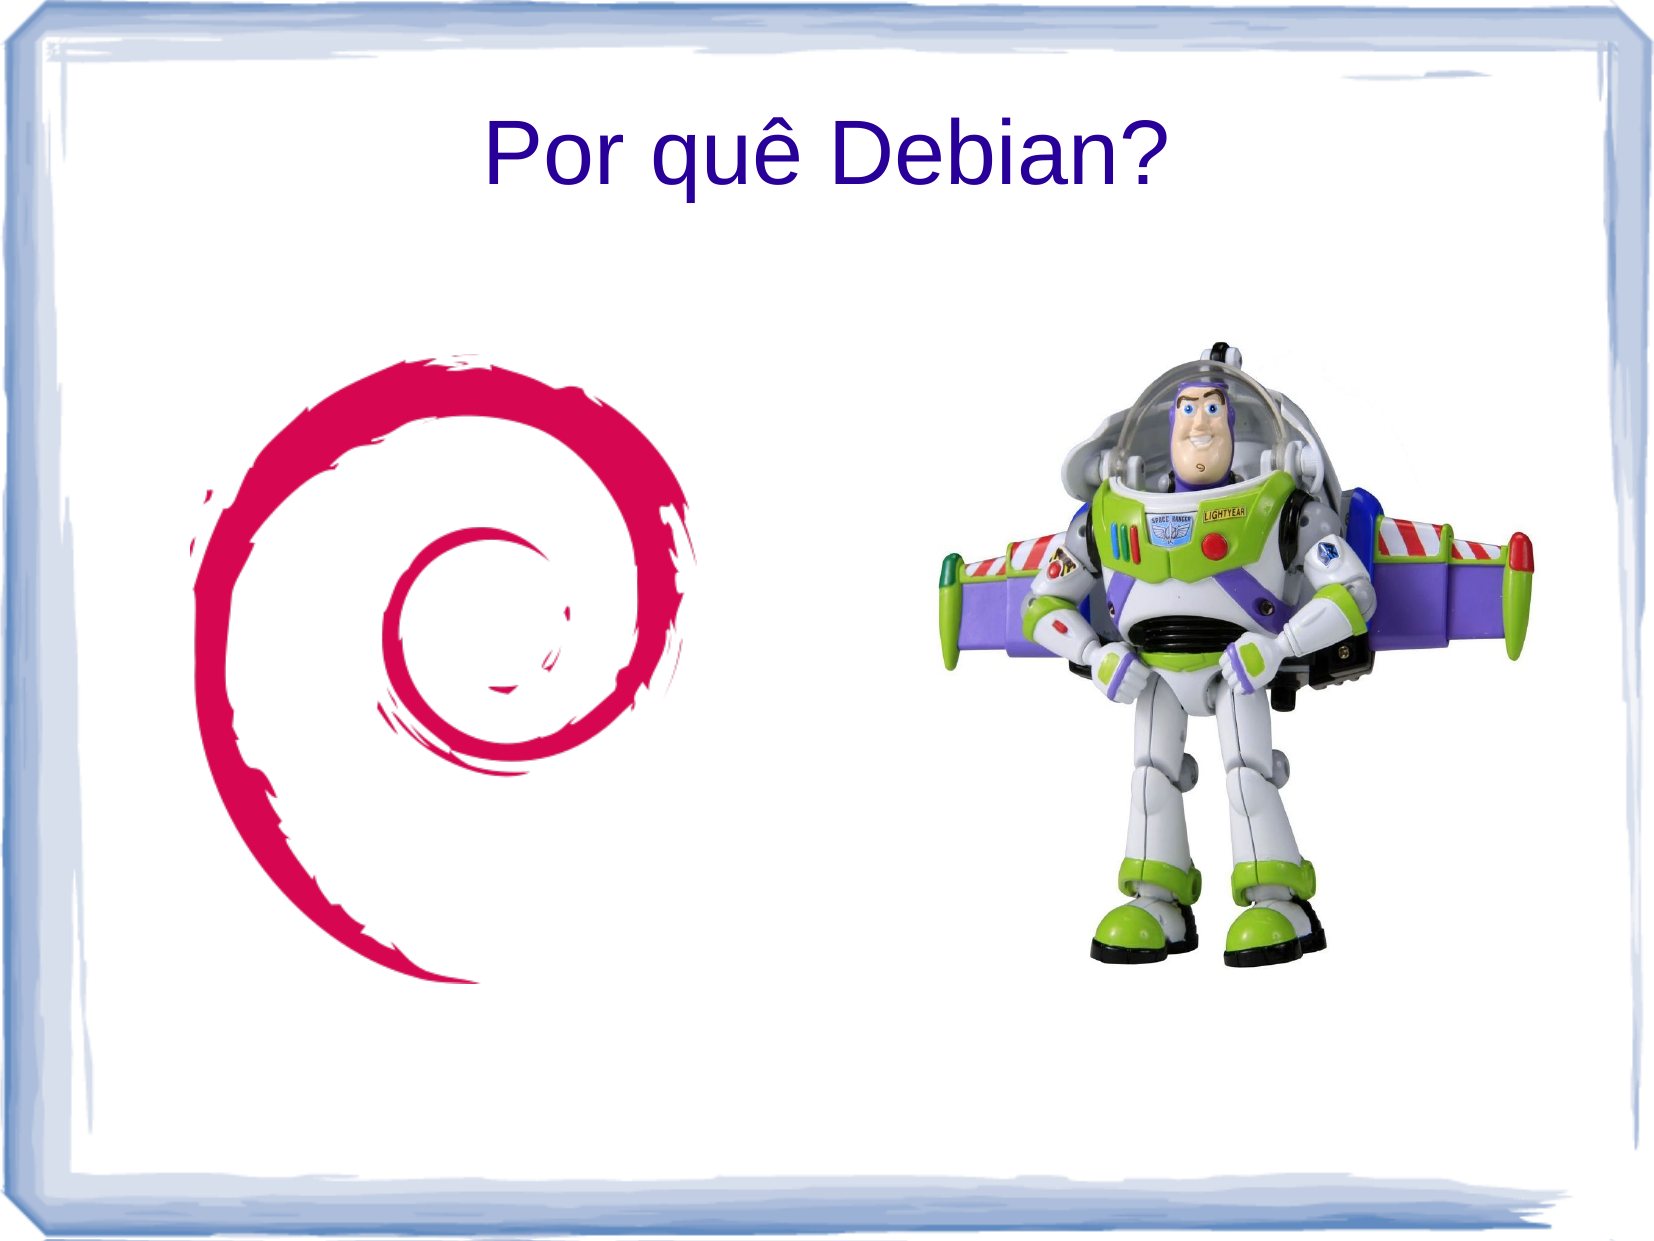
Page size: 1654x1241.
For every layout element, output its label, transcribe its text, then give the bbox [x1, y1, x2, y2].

title Por quê Debian? [82, 49, 1571, 257]
picture [0, 0, 1654, 1241]
